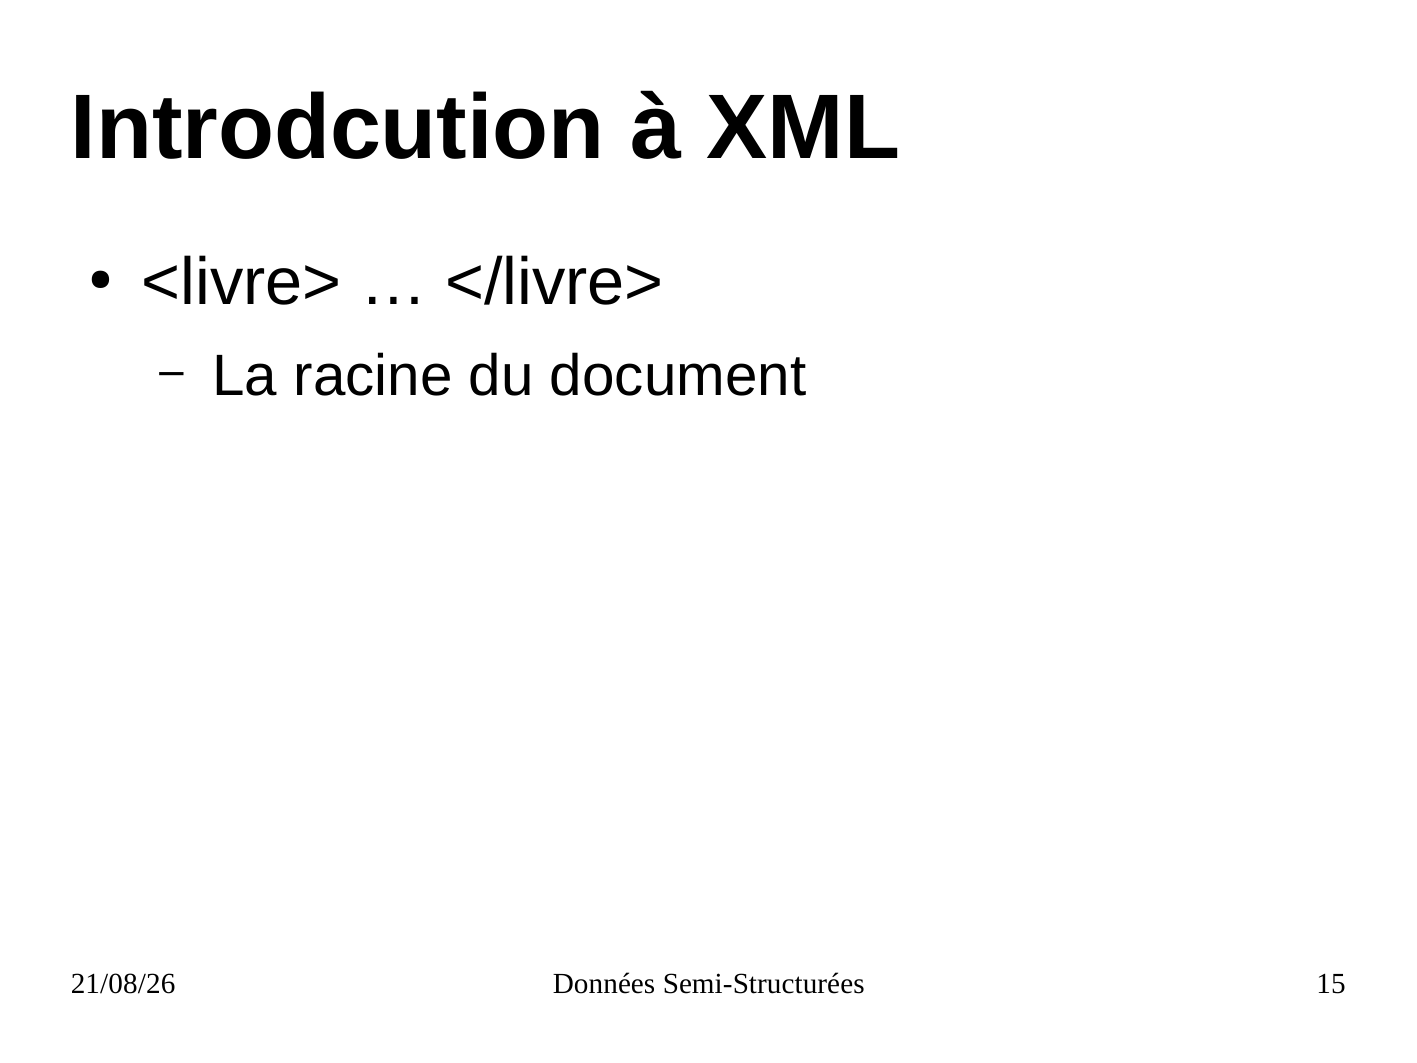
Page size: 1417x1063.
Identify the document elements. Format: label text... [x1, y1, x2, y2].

list <livre> … </livre> La racine du document [70, 244, 1346, 925]
title Introdcution à XML [70, 42, 1346, 212]
